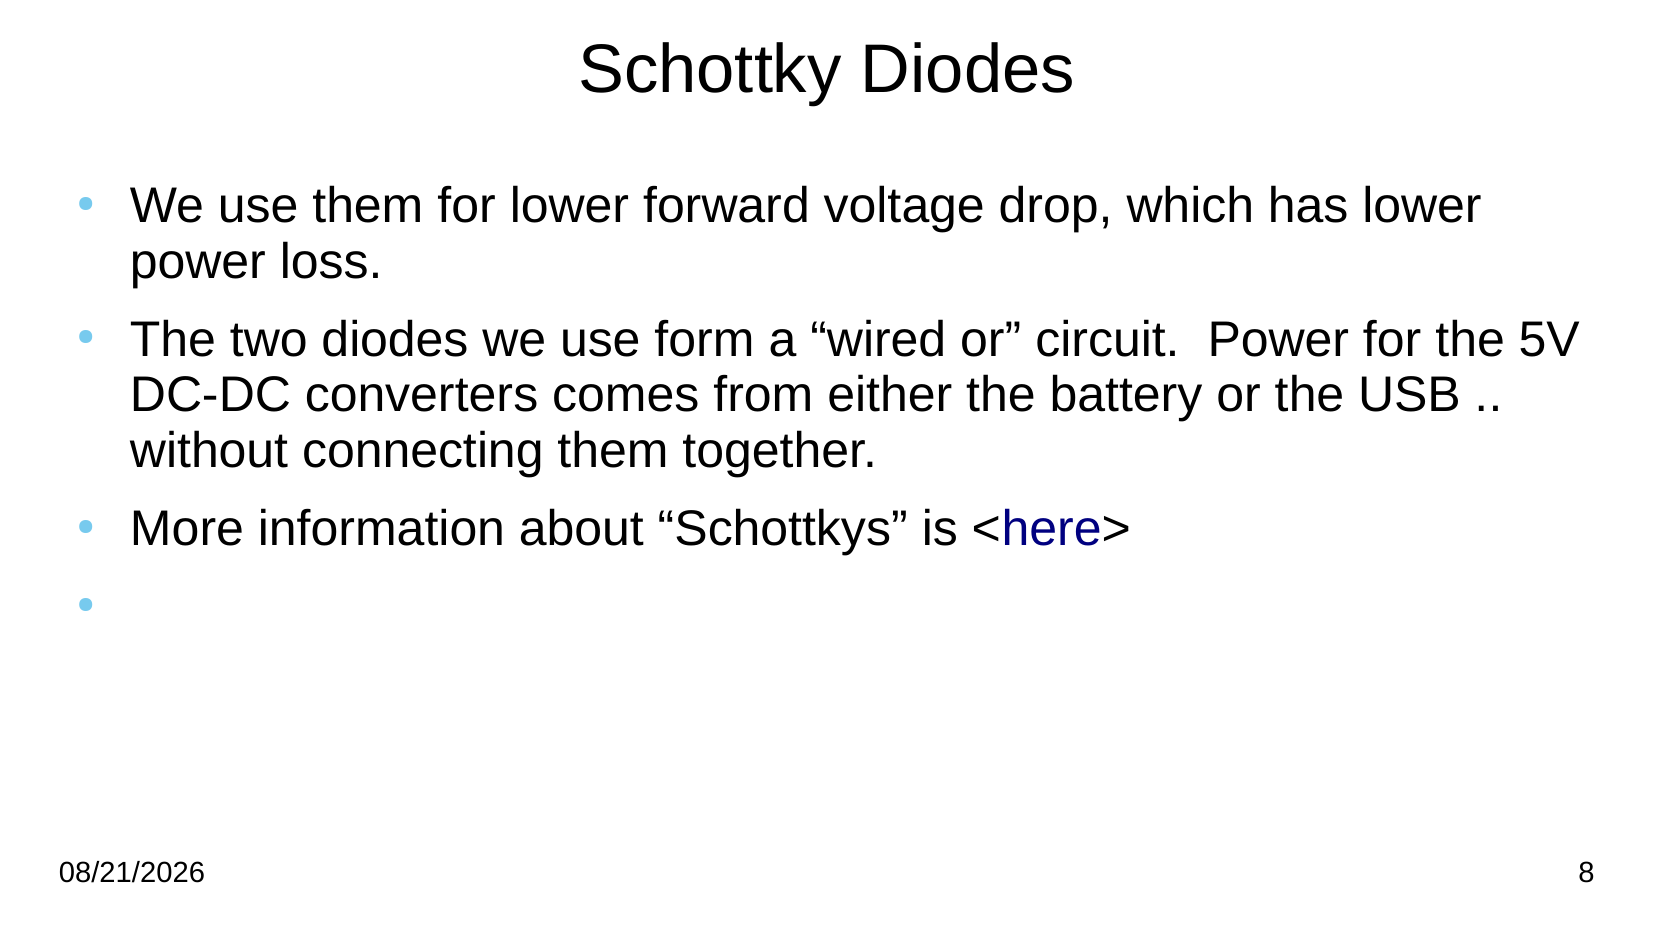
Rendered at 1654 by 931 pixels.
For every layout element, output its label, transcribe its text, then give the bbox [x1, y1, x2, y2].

list We use them for lower forward voltage drop, which has lower power loss. The two diodes we use form a “wired or” circuit. Power for the 5V DC-DC converters comes from either the battery or the USB .. without connecting them together. More information about “Schottkys” is <here> [59, 177, 1595, 768]
title Schottky Diodes [59, 29, 1595, 108]
